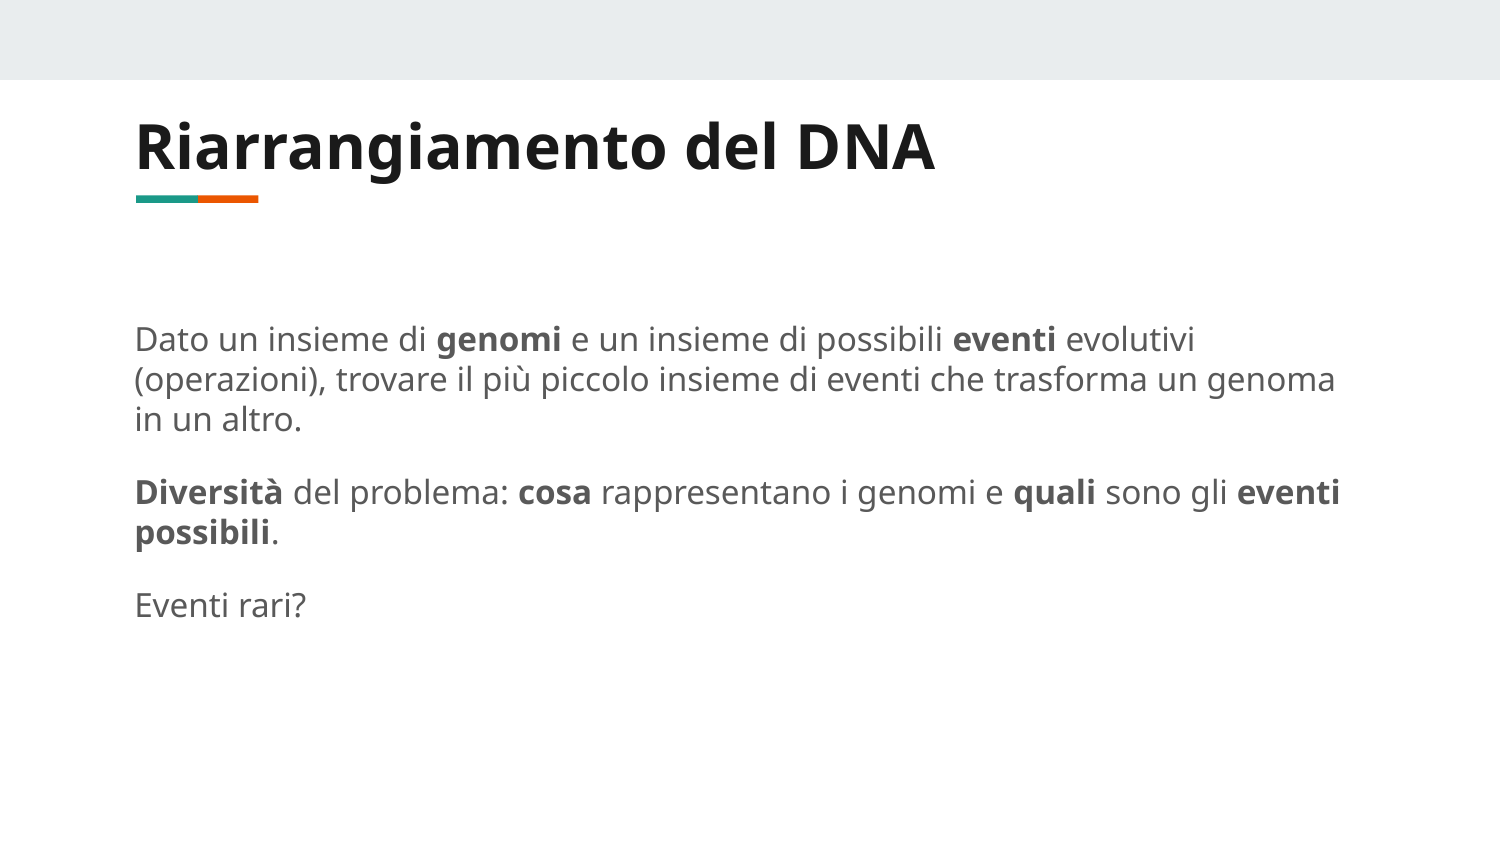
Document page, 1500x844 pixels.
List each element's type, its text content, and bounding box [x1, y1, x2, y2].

list Dato un insieme di genomi e un insieme di possibili eventi evolutivi (operazioni), trovare il più piccolo insieme di eventi che trasforma un genoma in un altro. Diversità del problema: cosa rappresentano i genomi e quali sono gli eventi possibili. Eventi rari? [119, 303, 1381, 779]
title Riarrangiamento del DNA [119, 92, 1381, 181]
